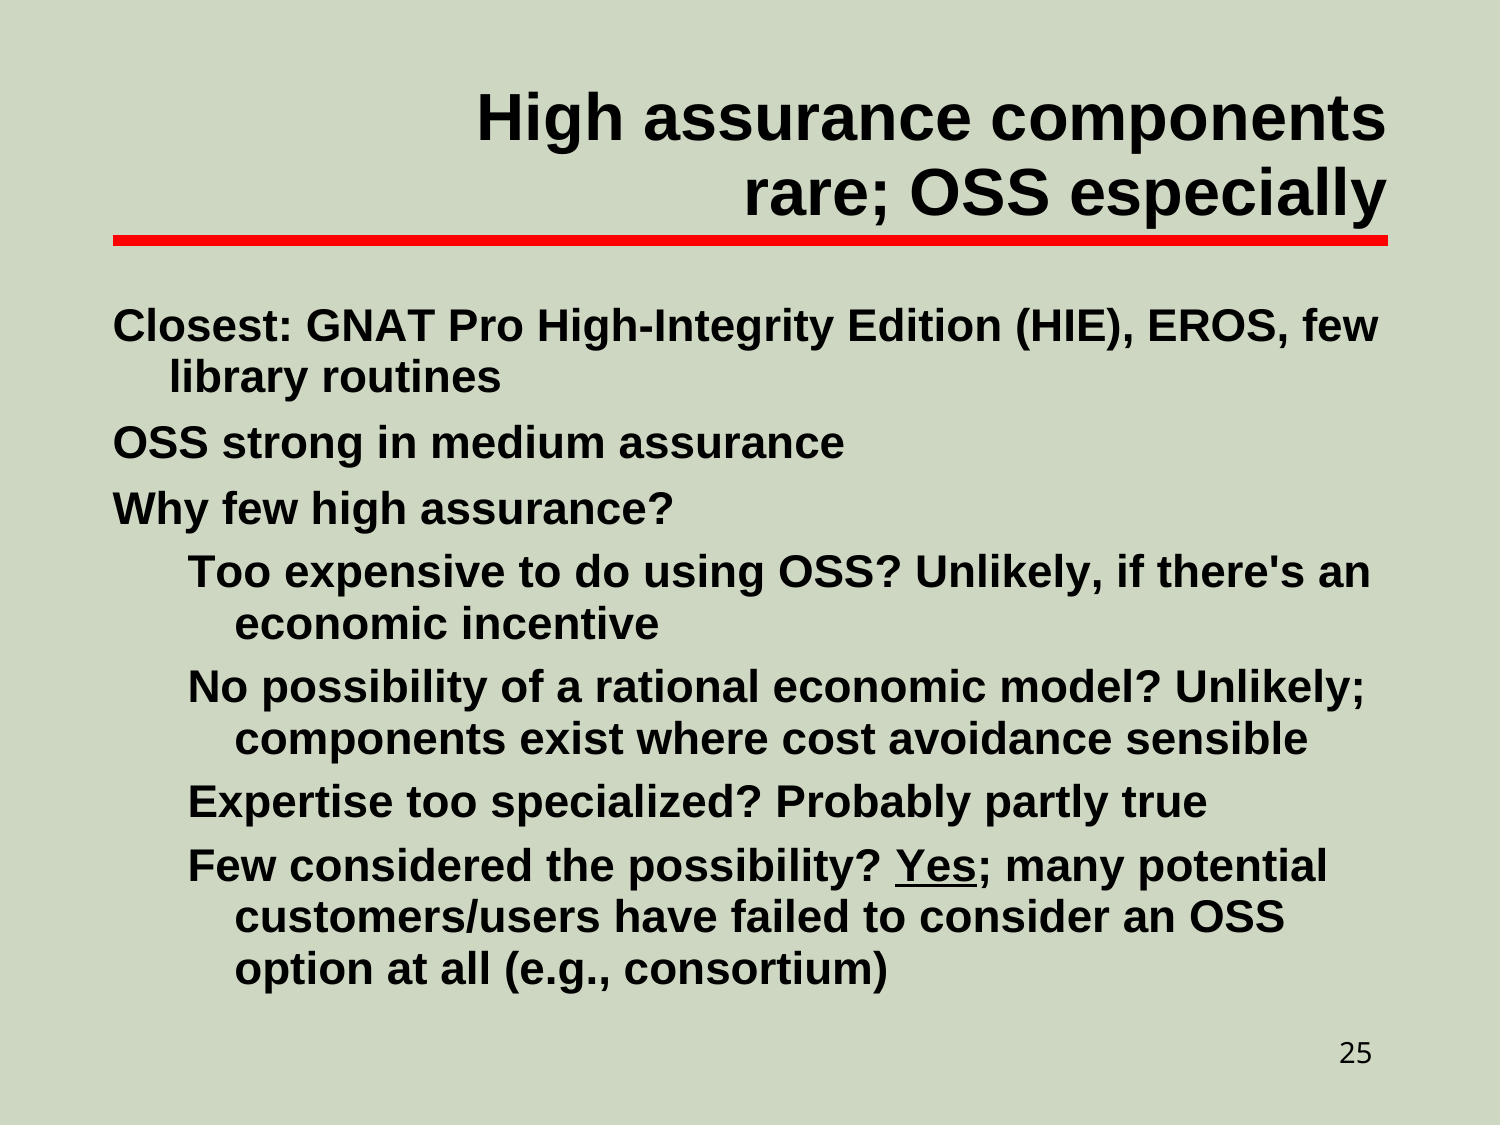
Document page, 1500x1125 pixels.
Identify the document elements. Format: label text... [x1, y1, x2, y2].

list Closest: GNAT Pro High-Integrity Edition (HIE), EROS, few library routines OSS strong in medium assurance Why few high assurance? Too expensive to do using OSS? Unlikely, if there's an economic incentive No possibility of a rational economic model? Unlikely; components exist where cost avoidance sensible Expertise too specialized? Probably partly true Few considered the possibility? Yes; many potential customers/users have failed to consider an OSS option at all (e.g., consortium) [112, 299, 1388, 1111]
title High assurance components rare; OSS especially [337, 79, 1388, 230]
